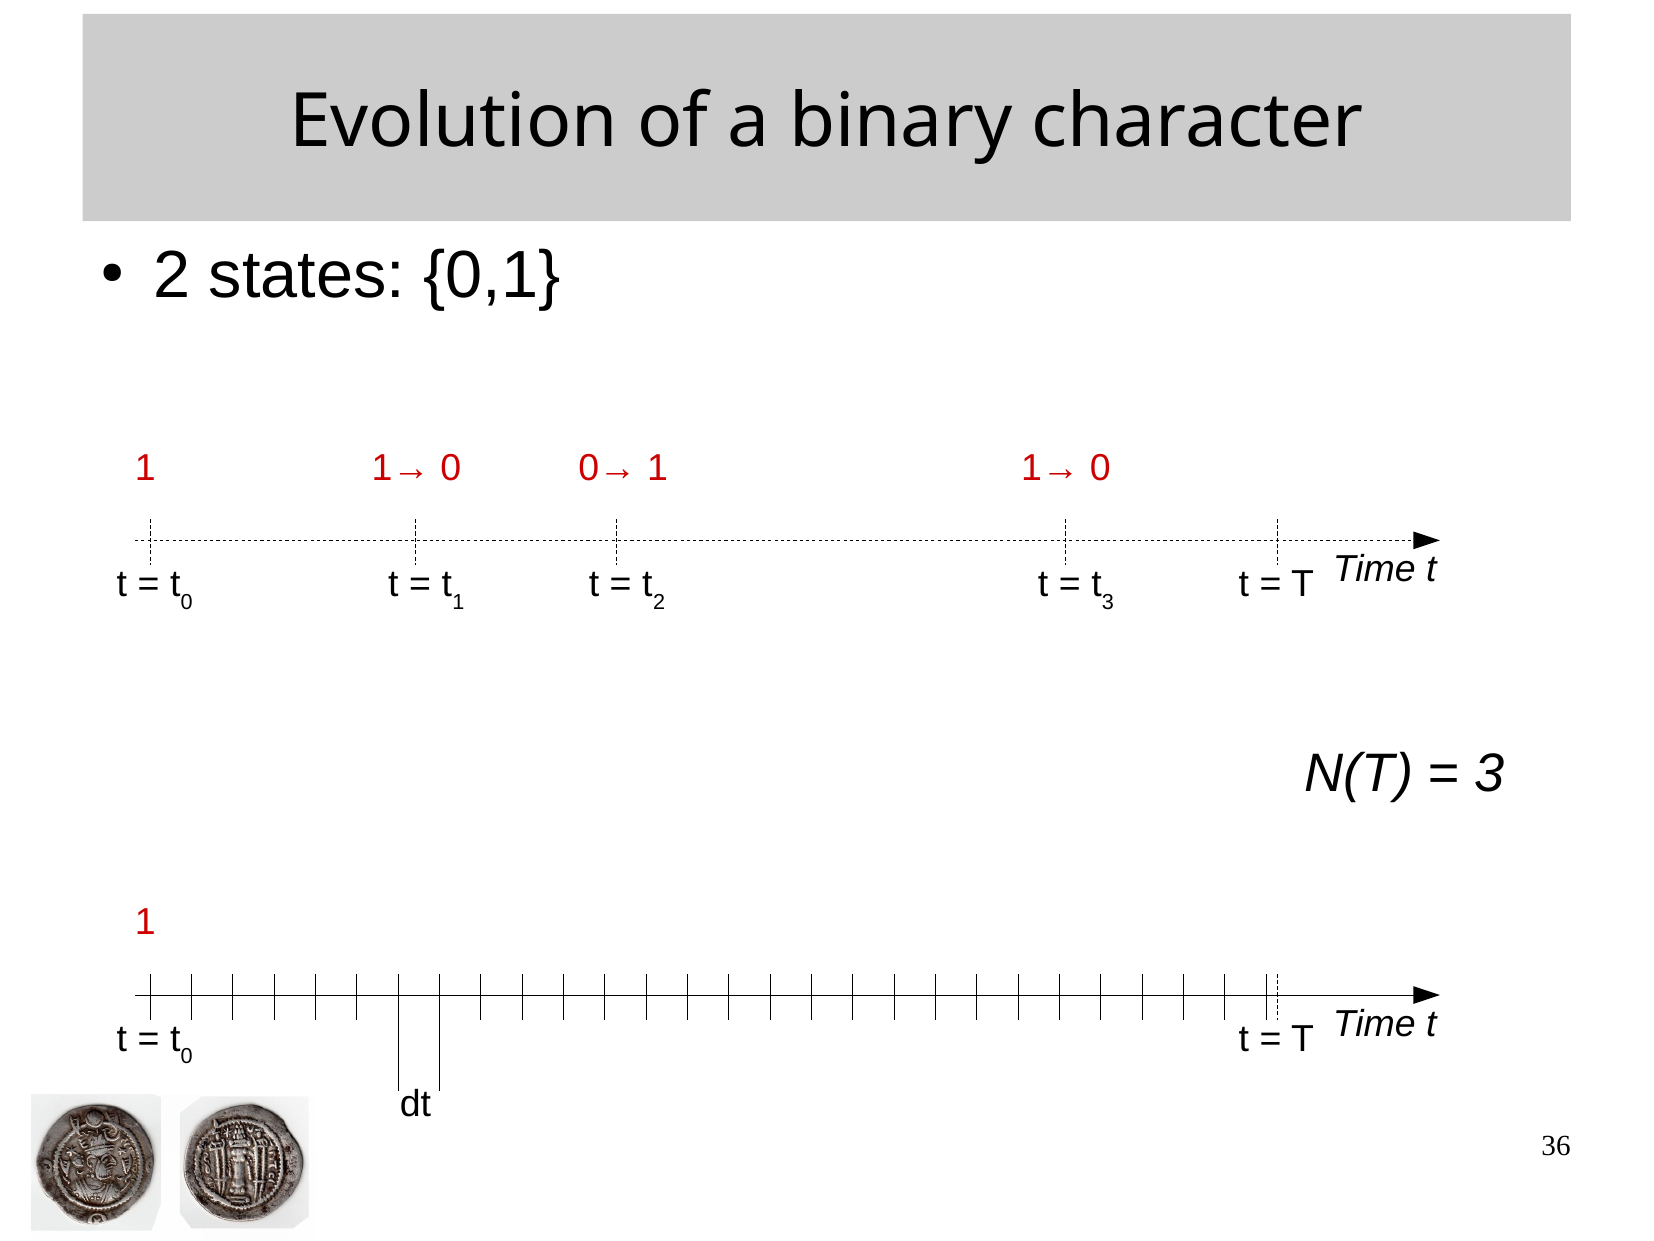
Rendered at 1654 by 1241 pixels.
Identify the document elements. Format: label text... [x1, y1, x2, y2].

text_box 1 [120, 438, 196, 496]
text_box t = T [1223, 1010, 1333, 1067]
list 2 states: {0,1} [82, 237, 1571, 421]
picture [30, 1094, 316, 1241]
text_box 1 [120, 893, 196, 951]
text_box dt [385, 1075, 462, 1132]
text_box 0→ 1 [563, 438, 684, 496]
text_box t = T [1223, 555, 1333, 613]
text_box Time t [1318, 540, 1514, 598]
text_box Time t [1318, 995, 1514, 1052]
text_box t = t0 [101, 555, 211, 622]
text_box N(T) = 3 [1290, 735, 1576, 824]
text_box t = t2 [574, 555, 683, 622]
text_box 1→ 0 [356, 438, 477, 496]
text_box t = t3 [1023, 555, 1132, 622]
title Evolution of a binary character [82, 13, 1571, 222]
text_box t = t0 [101, 1010, 211, 1076]
text_box 1→ 0 [1006, 438, 1127, 496]
text_box t = t1 [373, 555, 482, 622]
